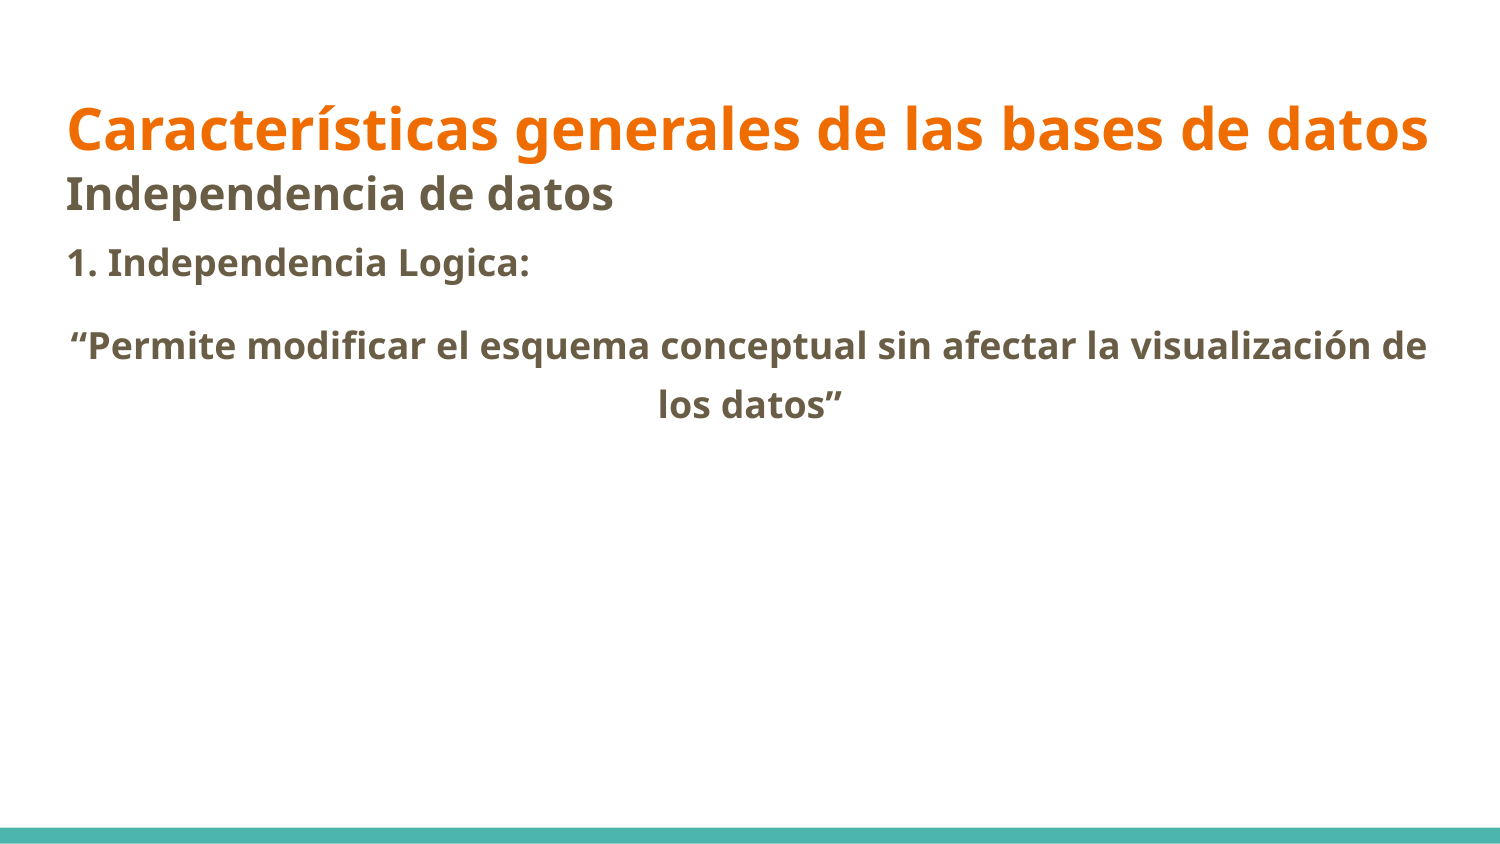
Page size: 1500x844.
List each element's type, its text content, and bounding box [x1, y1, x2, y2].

title Características generales de las bases de datos [51, 72, 1449, 189]
text_box Independencia de datos [51, 153, 700, 231]
list 1. Independencia Logica: “Permite modificar el esquema conceptual sin afectar la visualización de los datos” [51, 213, 1449, 756]
